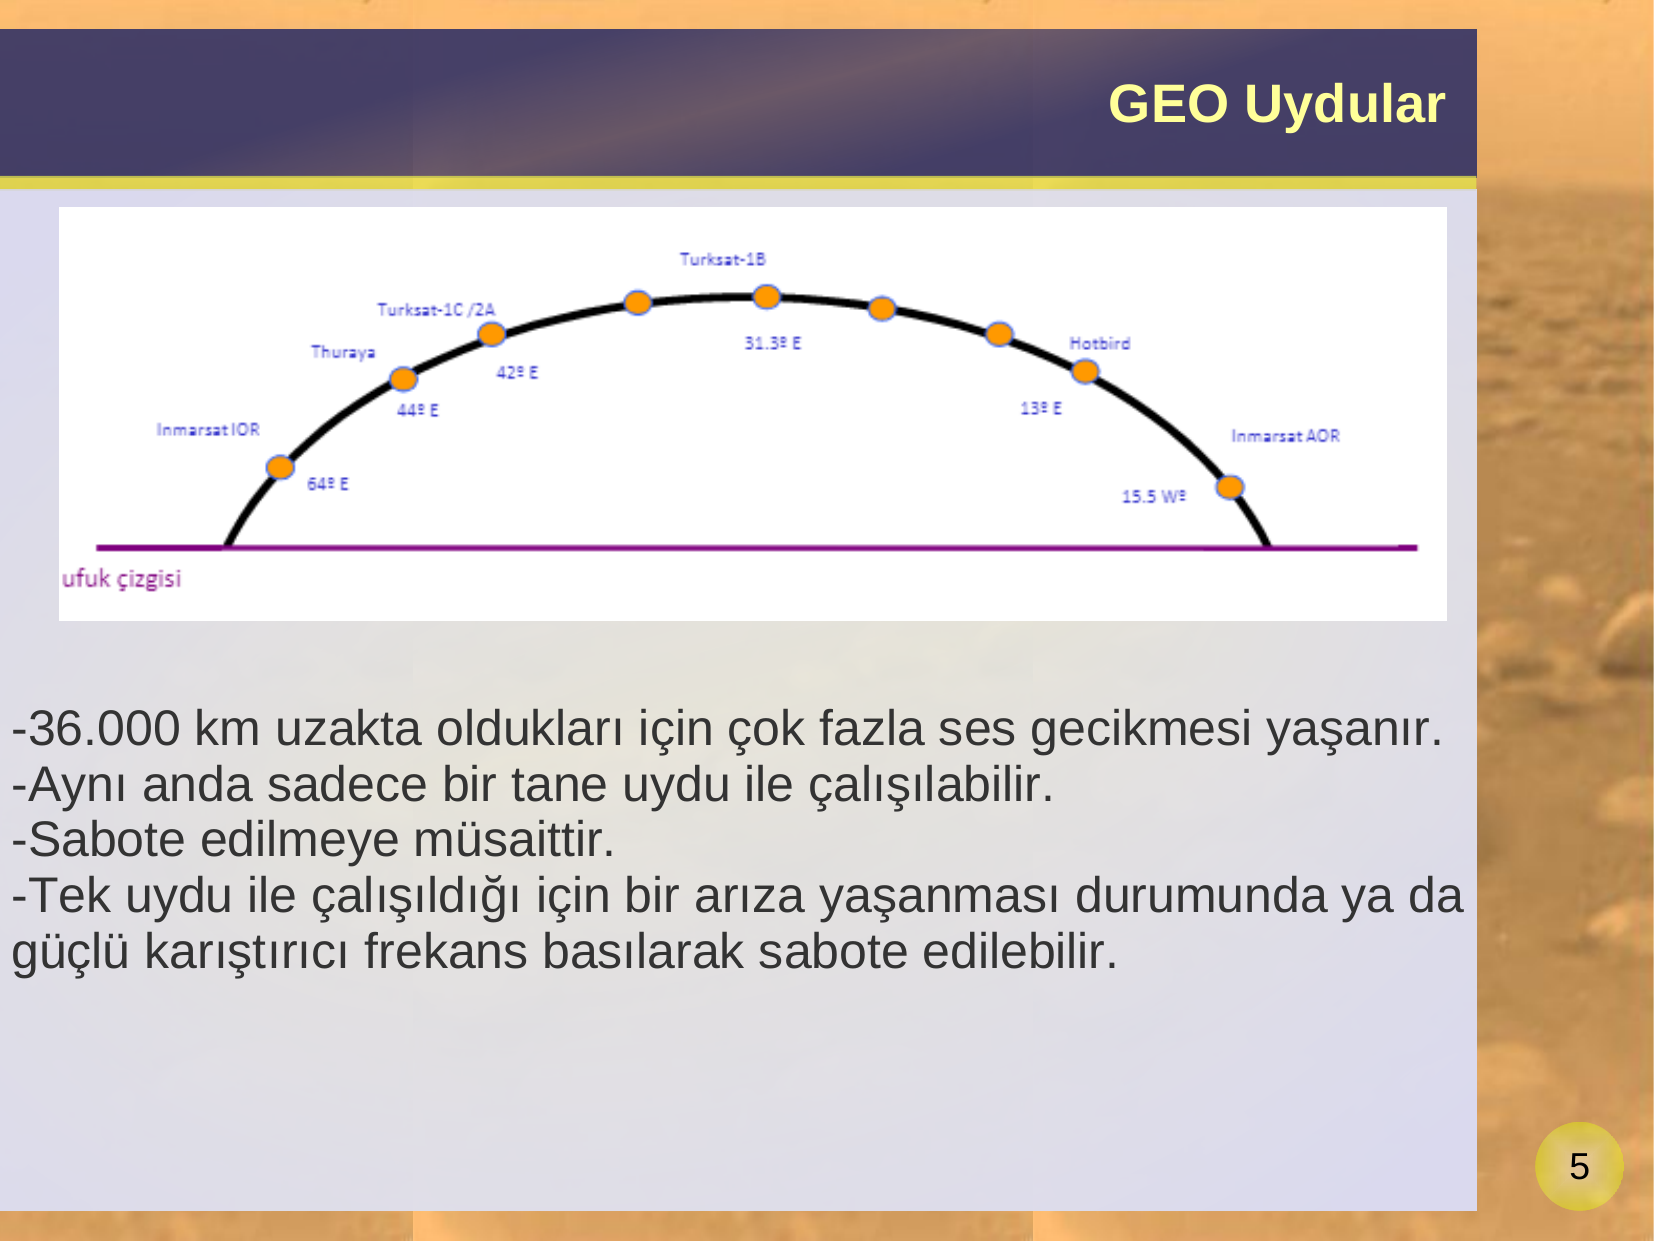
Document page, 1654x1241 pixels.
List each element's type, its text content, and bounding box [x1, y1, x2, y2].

picture [59, 207, 1447, 621]
title GEO Uydular [29, 59, 1447, 148]
picture [0, 0, 1654, 1241]
text_box -36.000 km uzakta oldukları için çok fazla ses gecikmesi yaşanır. -Aynı anda sadece bir tane uydu ile çalışılabilir. -Sabote edilmeye müsaittir. -Tek uydu ile çalışıldığı için bir arıza yaşanması durumunda ya da güçlü karıştırıcı frekans basılarak sabote edilebilir. [0, 189, 1477, 1211]
list [59, 621, 1418, 1182]
